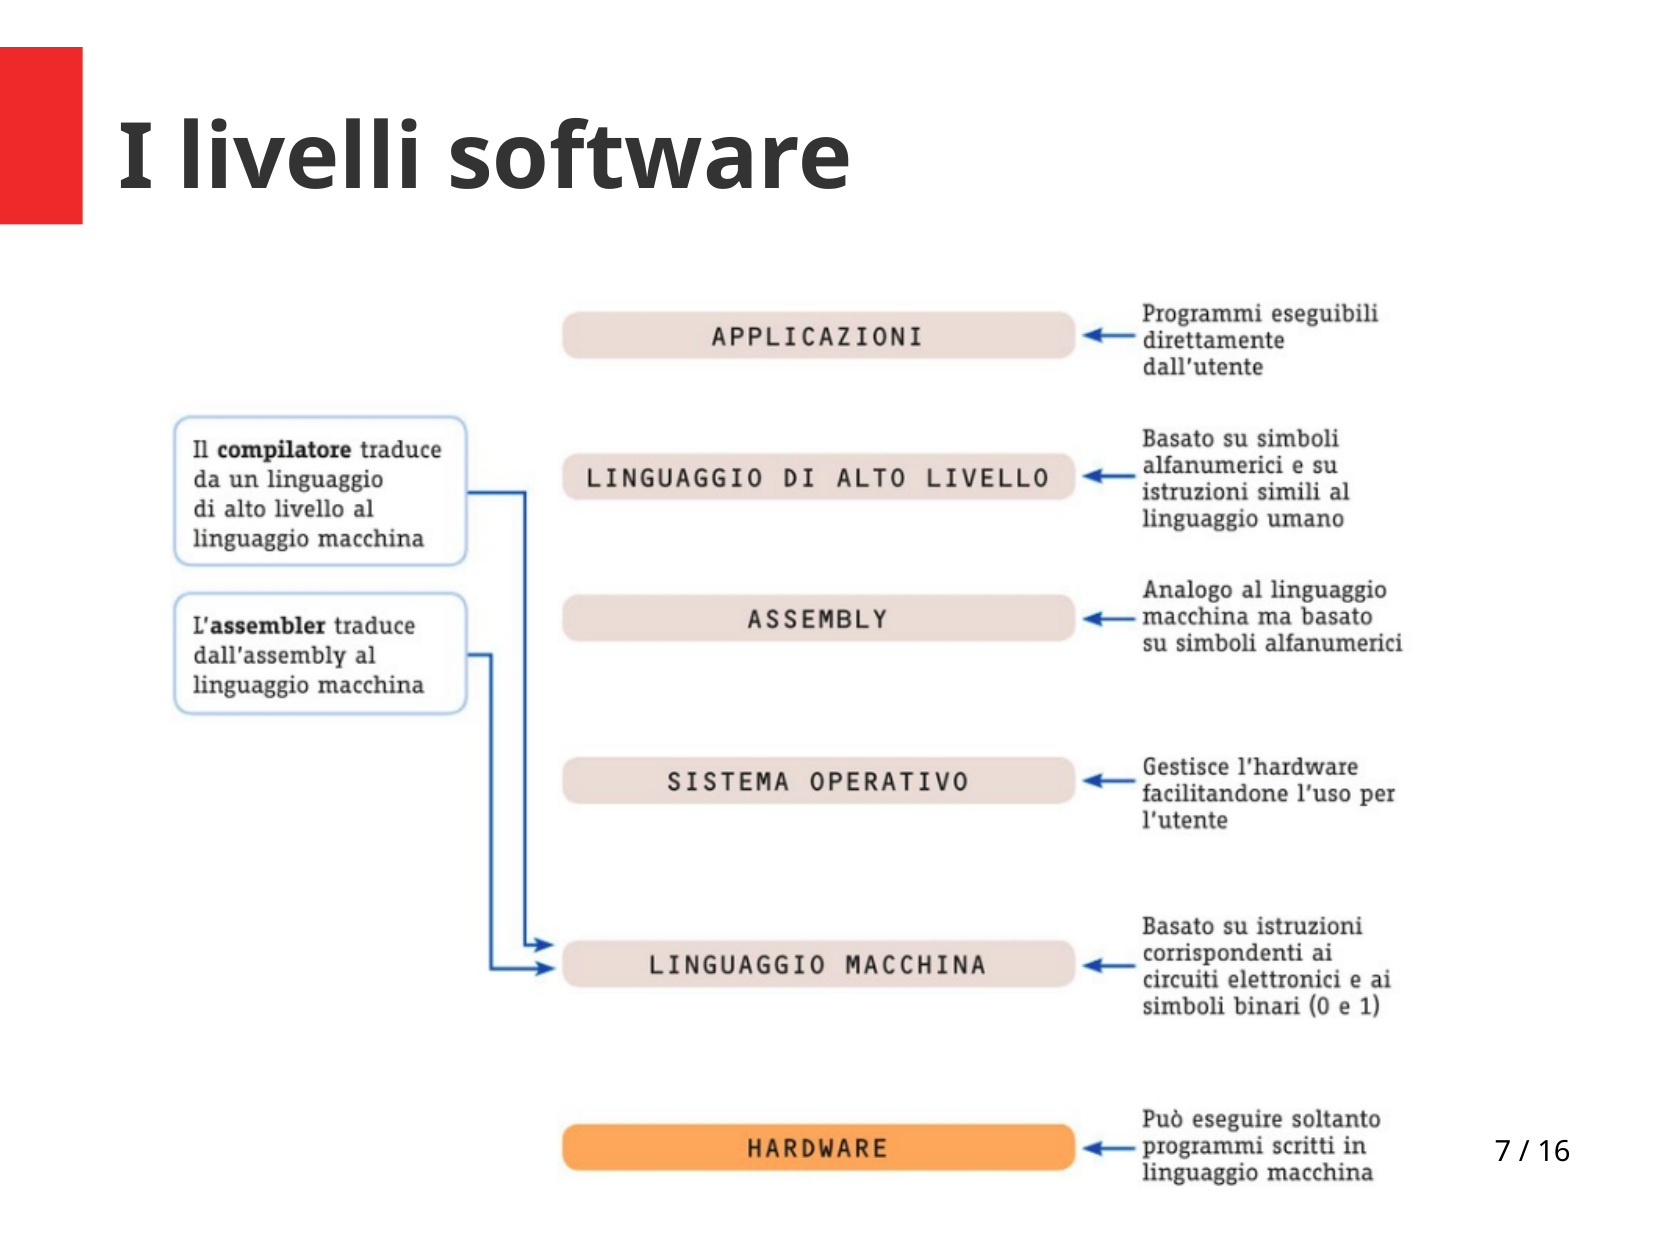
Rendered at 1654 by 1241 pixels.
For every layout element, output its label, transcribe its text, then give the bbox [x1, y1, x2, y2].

picture [156, 257, 1465, 1223]
title I livelli software [118, 49, 1571, 257]
